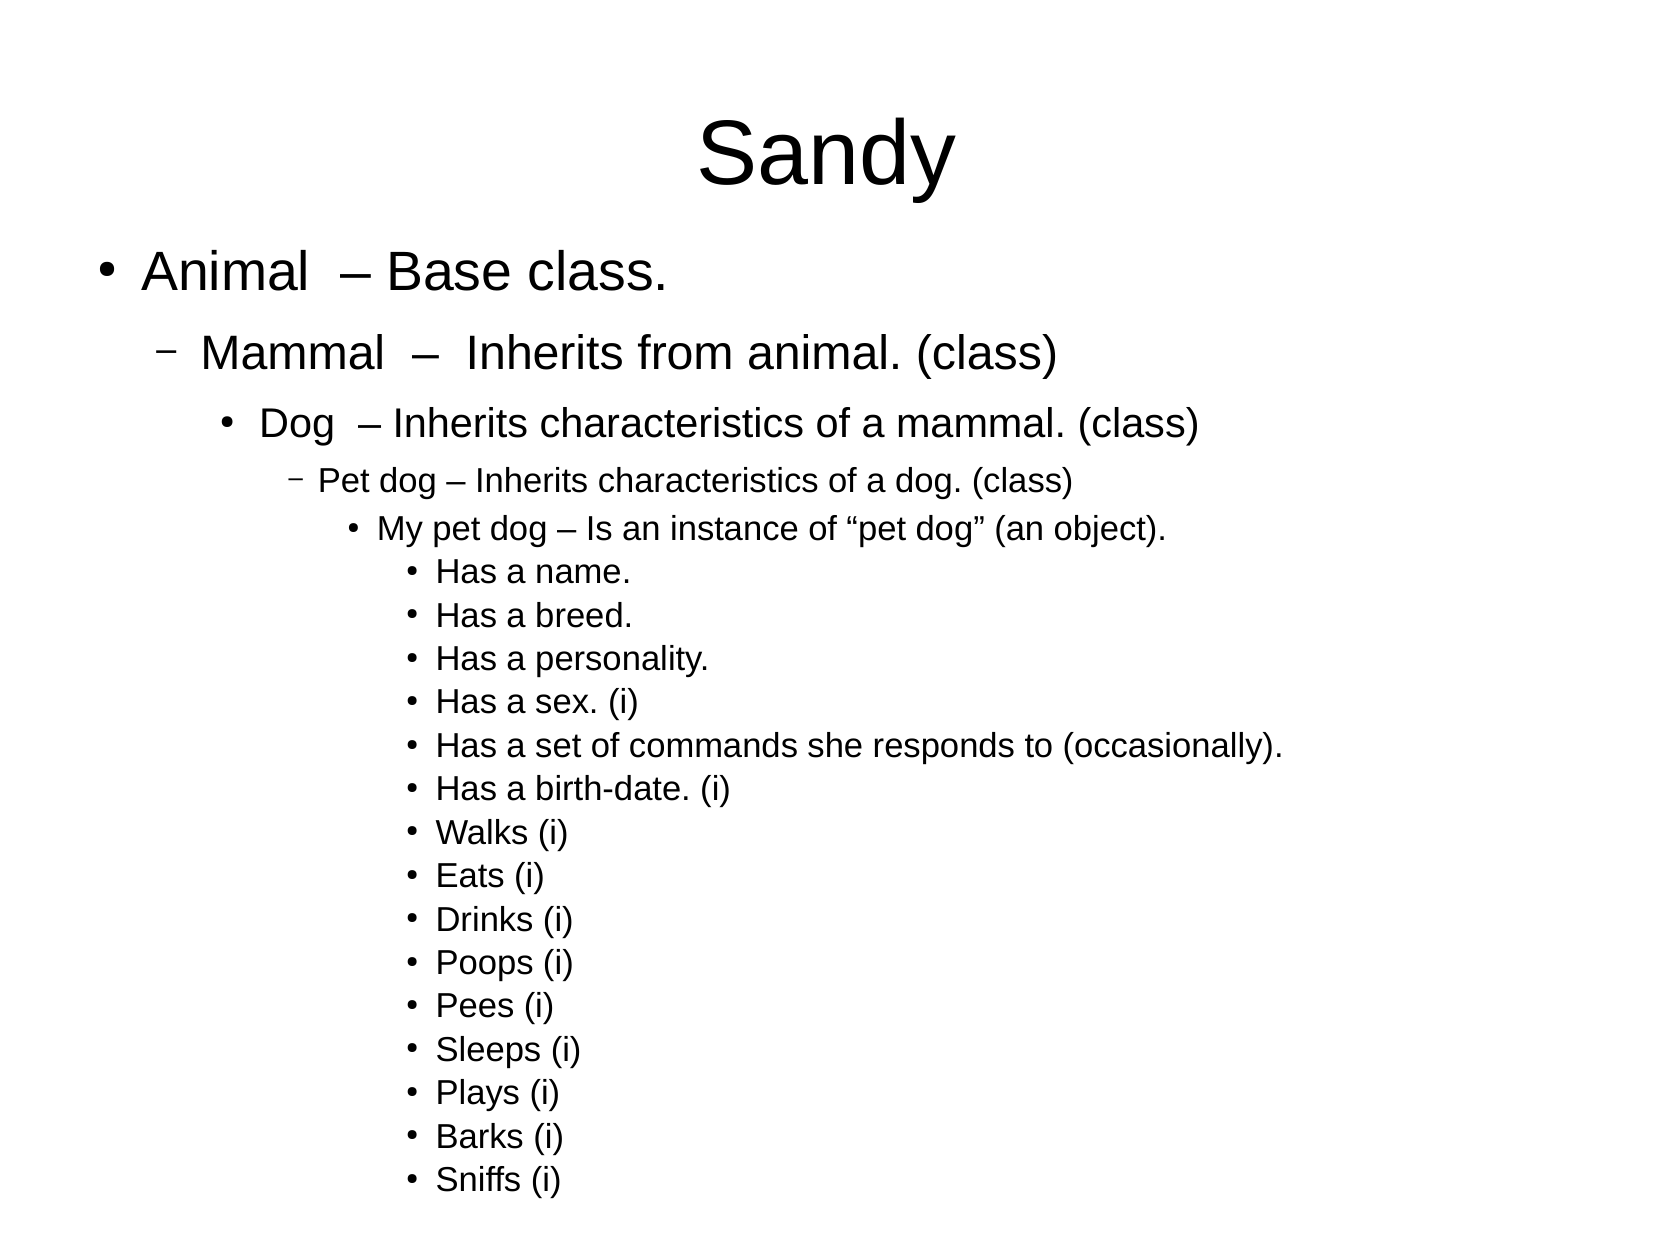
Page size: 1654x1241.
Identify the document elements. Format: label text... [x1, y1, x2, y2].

title Sandy [82, 49, 1571, 240]
list Animal – Base class. Mammal – Inherits from animal. (class) Dog – Inherits characteristics of a mammal. (class) Pet dog – Inherits characteristics of a dog. (class) My pet dog – Is an instance of “pet dog” (an object). Has a name. Has a breed. Has a personality. Has a sex. (i) Has a set of commands she responds to (occasionally). Has a birth-date. (i) Walks (i) Eats (i) Drinks (i) Poops (i) Pees (i) Sleeps (i) Plays (i) Barks (i) Sniffs (i) [82, 240, 1571, 1201]
